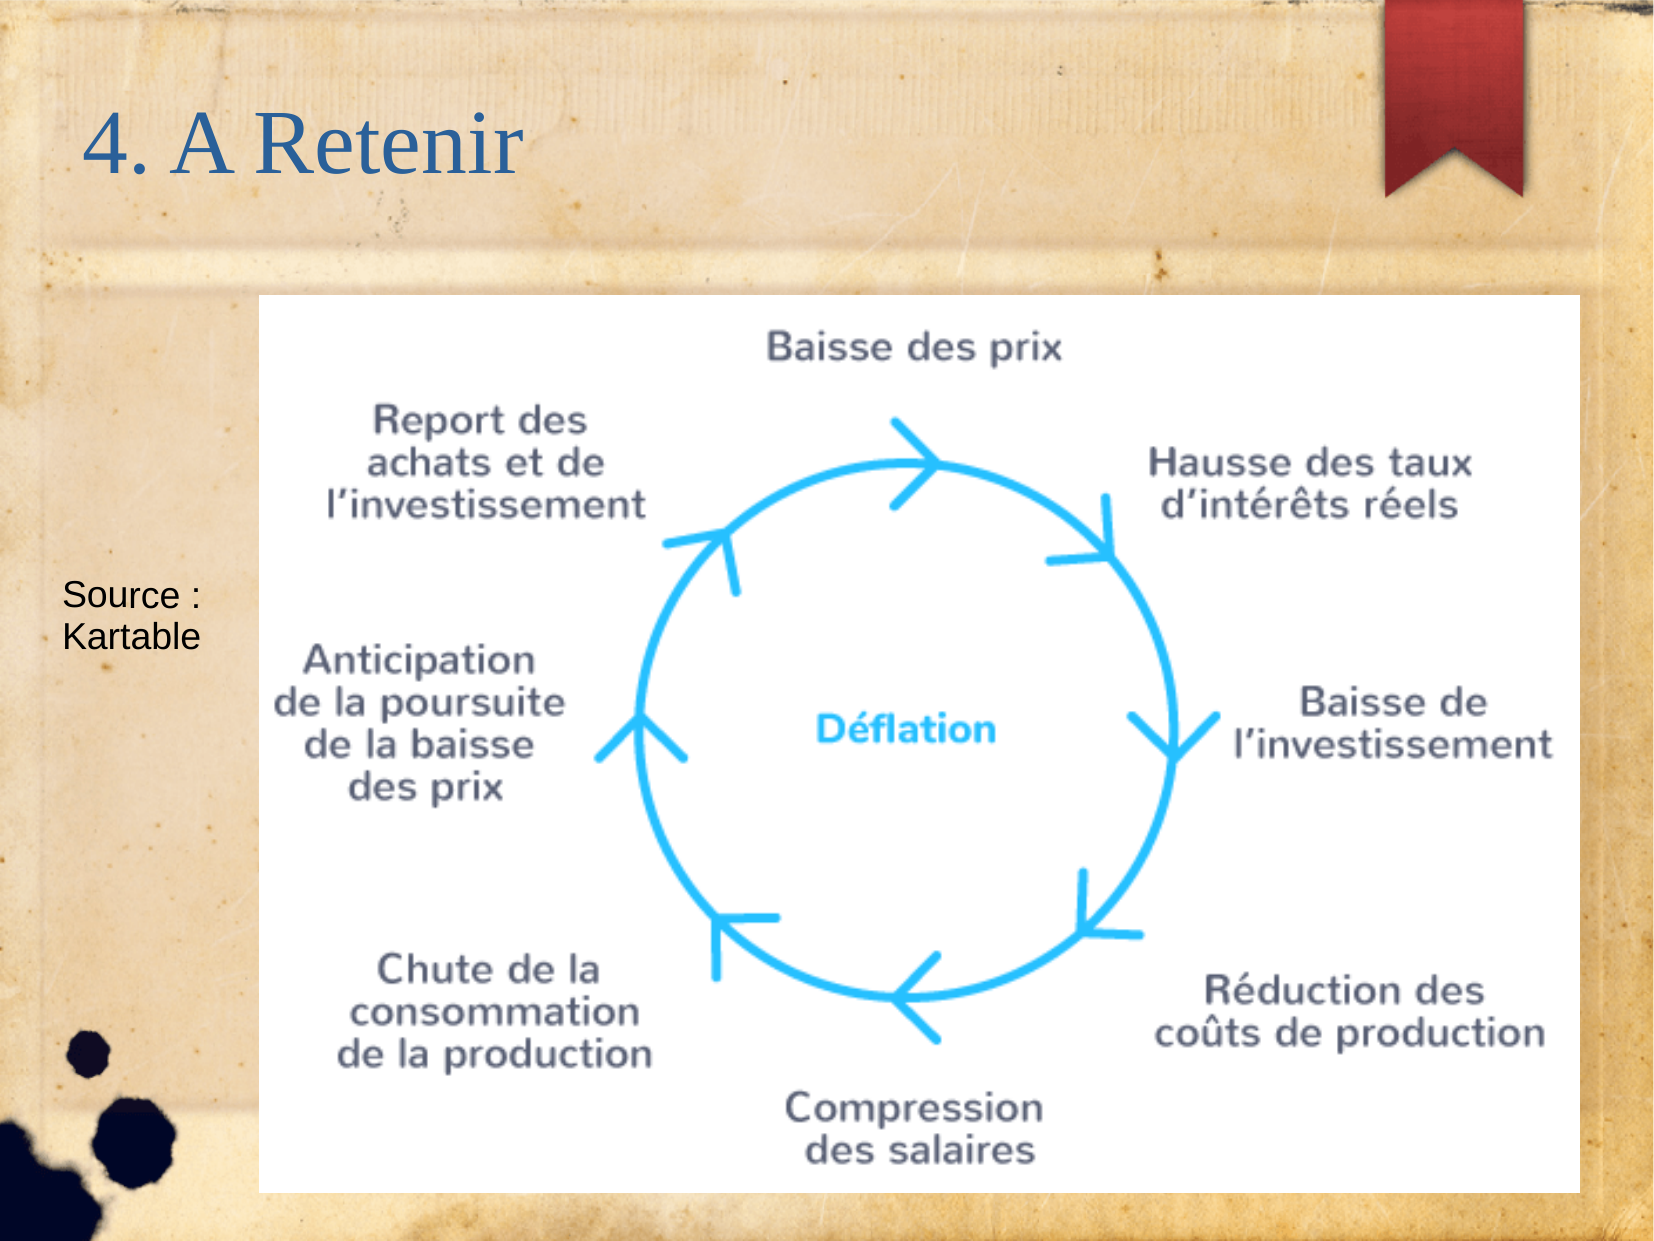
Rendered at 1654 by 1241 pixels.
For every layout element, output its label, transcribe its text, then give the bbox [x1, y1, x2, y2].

text_box Source : Kartable [47, 566, 249, 685]
title 4. A Retenir [82, 49, 1347, 237]
picture [0, 0, 1654, 1241]
